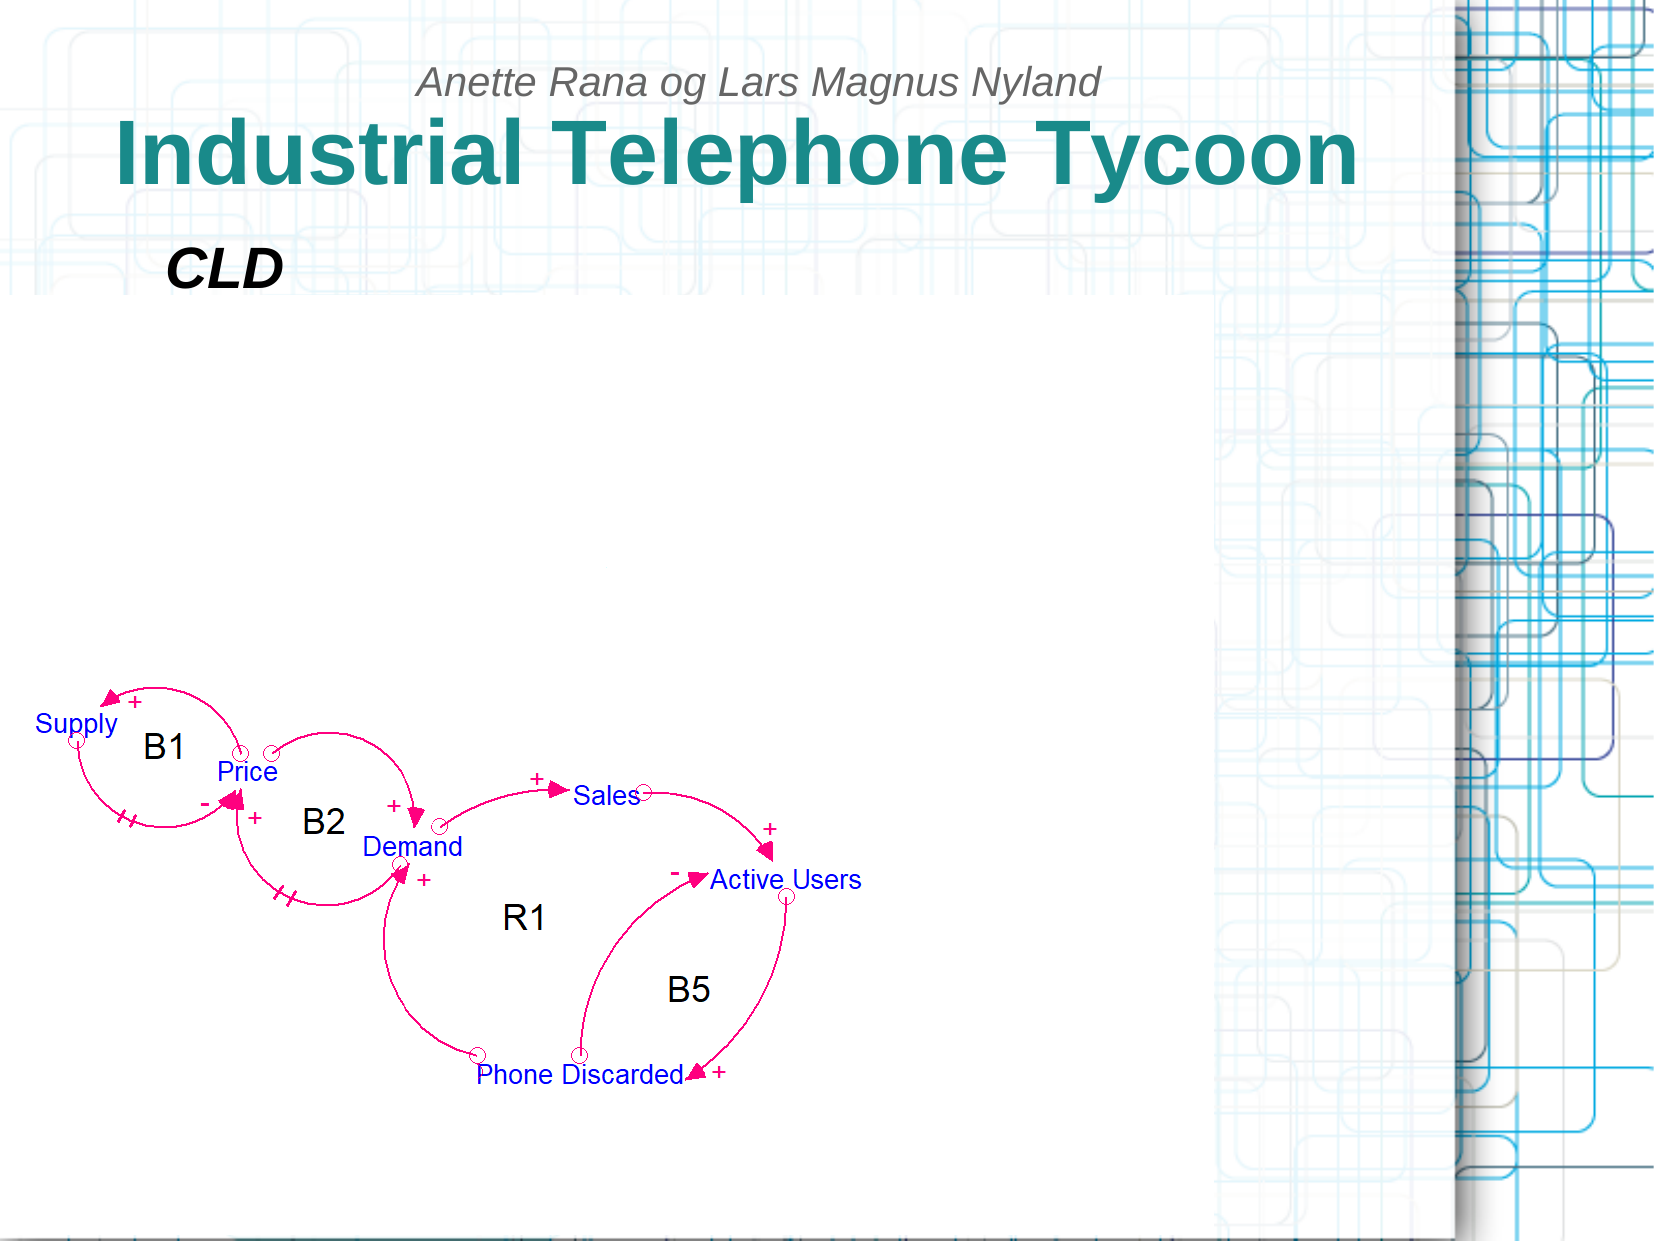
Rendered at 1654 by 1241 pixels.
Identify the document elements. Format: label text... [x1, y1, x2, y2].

title Industrial Telephone Tycoon [59, 56, 1418, 250]
list CLD [70, 236, 1406, 1205]
list Anette Rana og Lars Magnus Nyland [82, 58, 1418, 210]
picture [0, 0, 1654, 1241]
